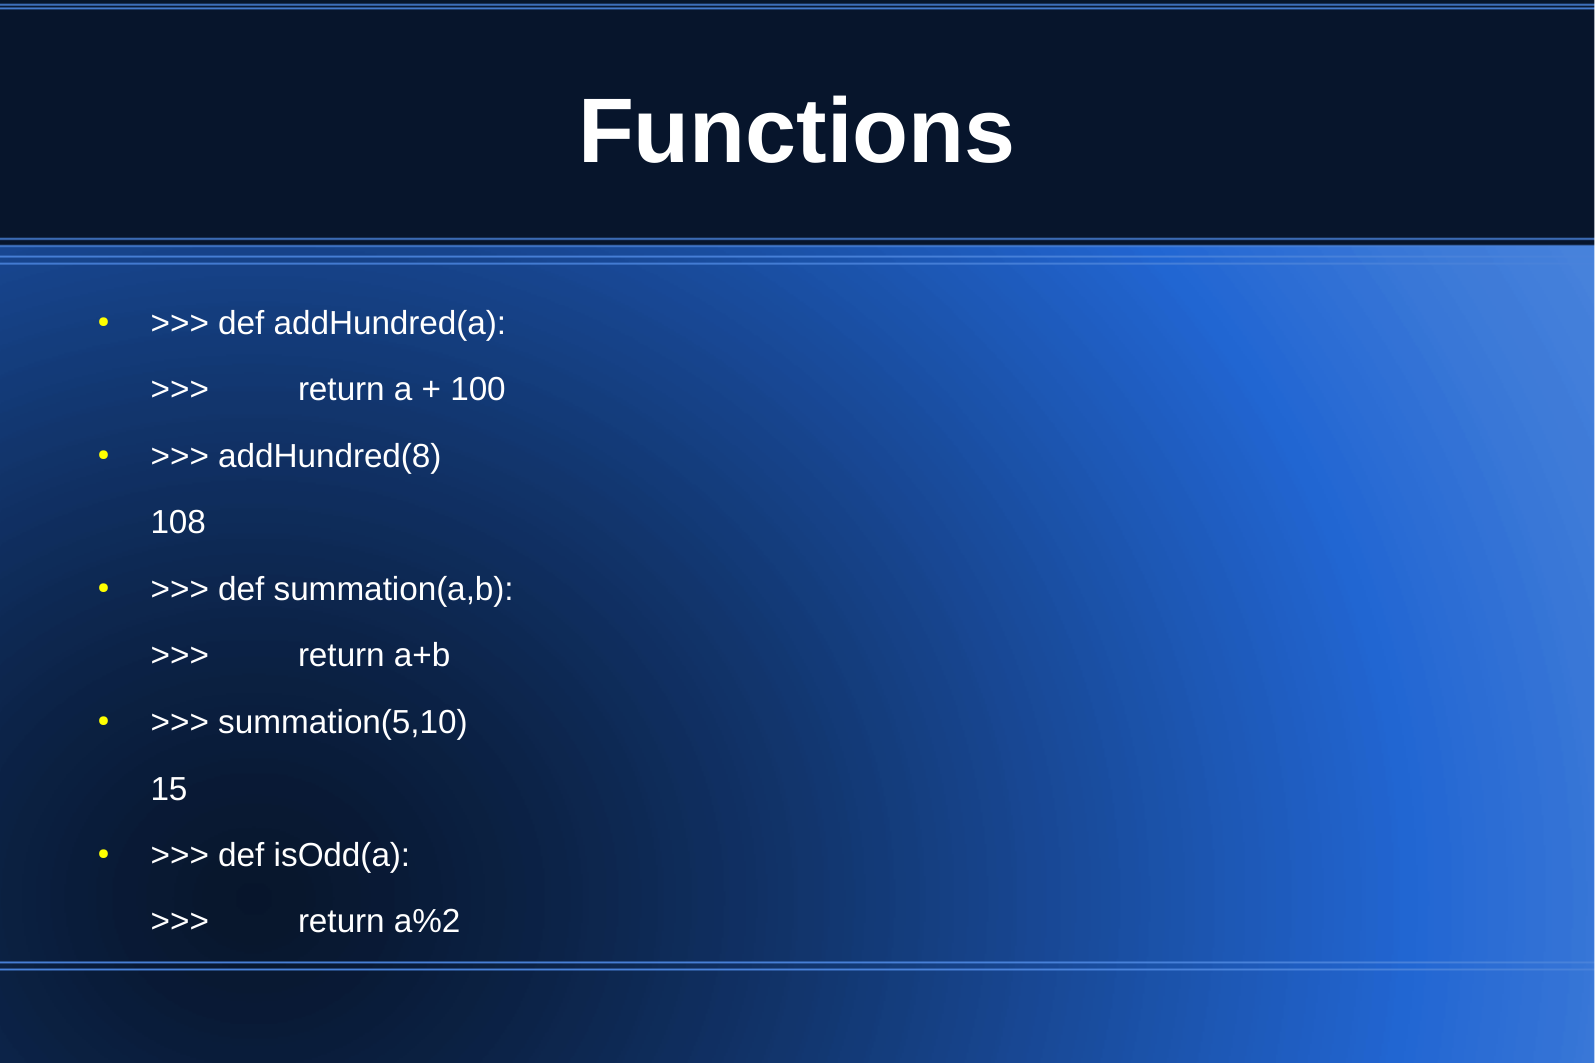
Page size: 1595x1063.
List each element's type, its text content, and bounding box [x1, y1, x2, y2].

title Functions [79, 49, 1515, 213]
list >>> def addHundred(a): >>> return a + 100 >>> addHundred(8) 108 >>> def summation(a,b): >>> return a+b >>> summation(5,10) 15 >>> def isOdd(a): >>> return a%2 [79, 304, 1515, 1010]
picture [0, 0, 1595, 1063]
